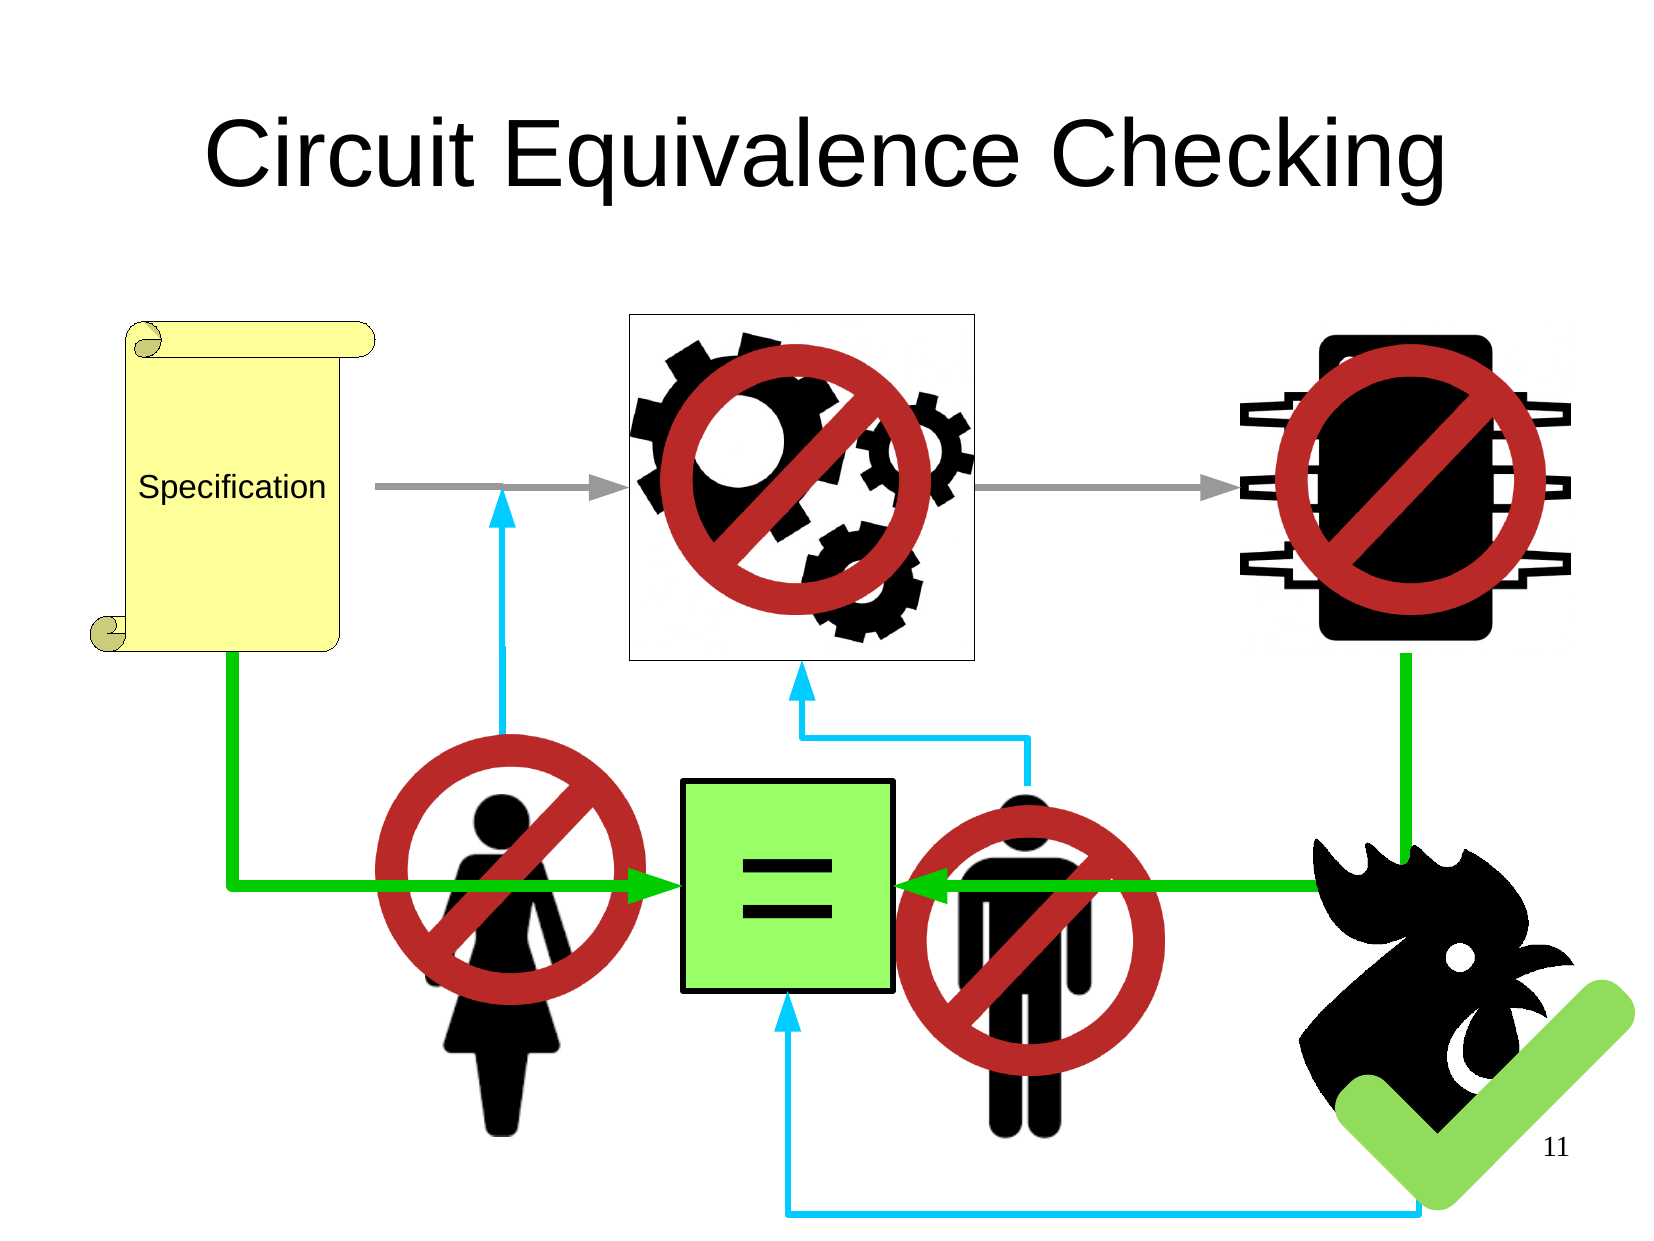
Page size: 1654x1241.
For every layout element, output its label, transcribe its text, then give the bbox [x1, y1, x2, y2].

text_box Specification [147, 321, 376, 358]
picture [375, 734, 646, 880]
title Circuit Equivalence Checking [82, 49, 1571, 257]
picture [1240, 322, 1571, 653]
text_box Specification [112, 321, 340, 652]
picture [893, 794, 1201, 885]
text_box = [682, 780, 893, 991]
picture [375, 892, 646, 1137]
picture [1245, 836, 1636, 1241]
picture [629, 314, 975, 661]
picture [850, 887, 1201, 1145]
